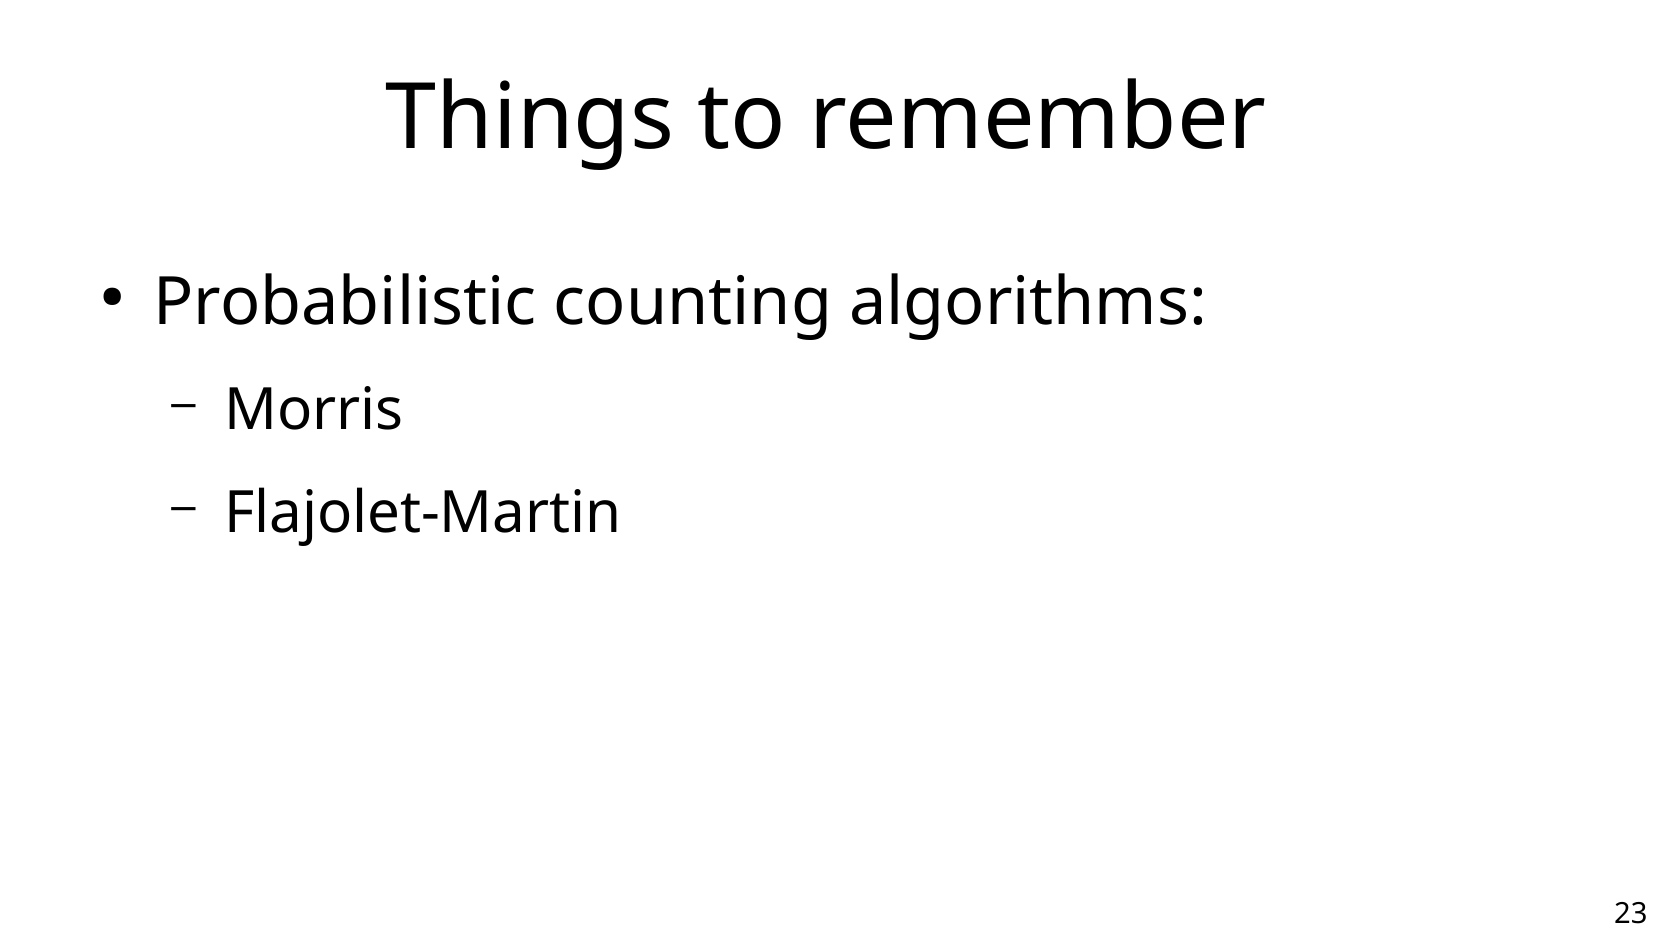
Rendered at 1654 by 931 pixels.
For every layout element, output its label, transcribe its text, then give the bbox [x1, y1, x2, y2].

title Things to remember [82, 1, 1571, 226]
list Probabilistic counting algorithms: Morris Flajolet-Martin [82, 253, 1571, 793]
